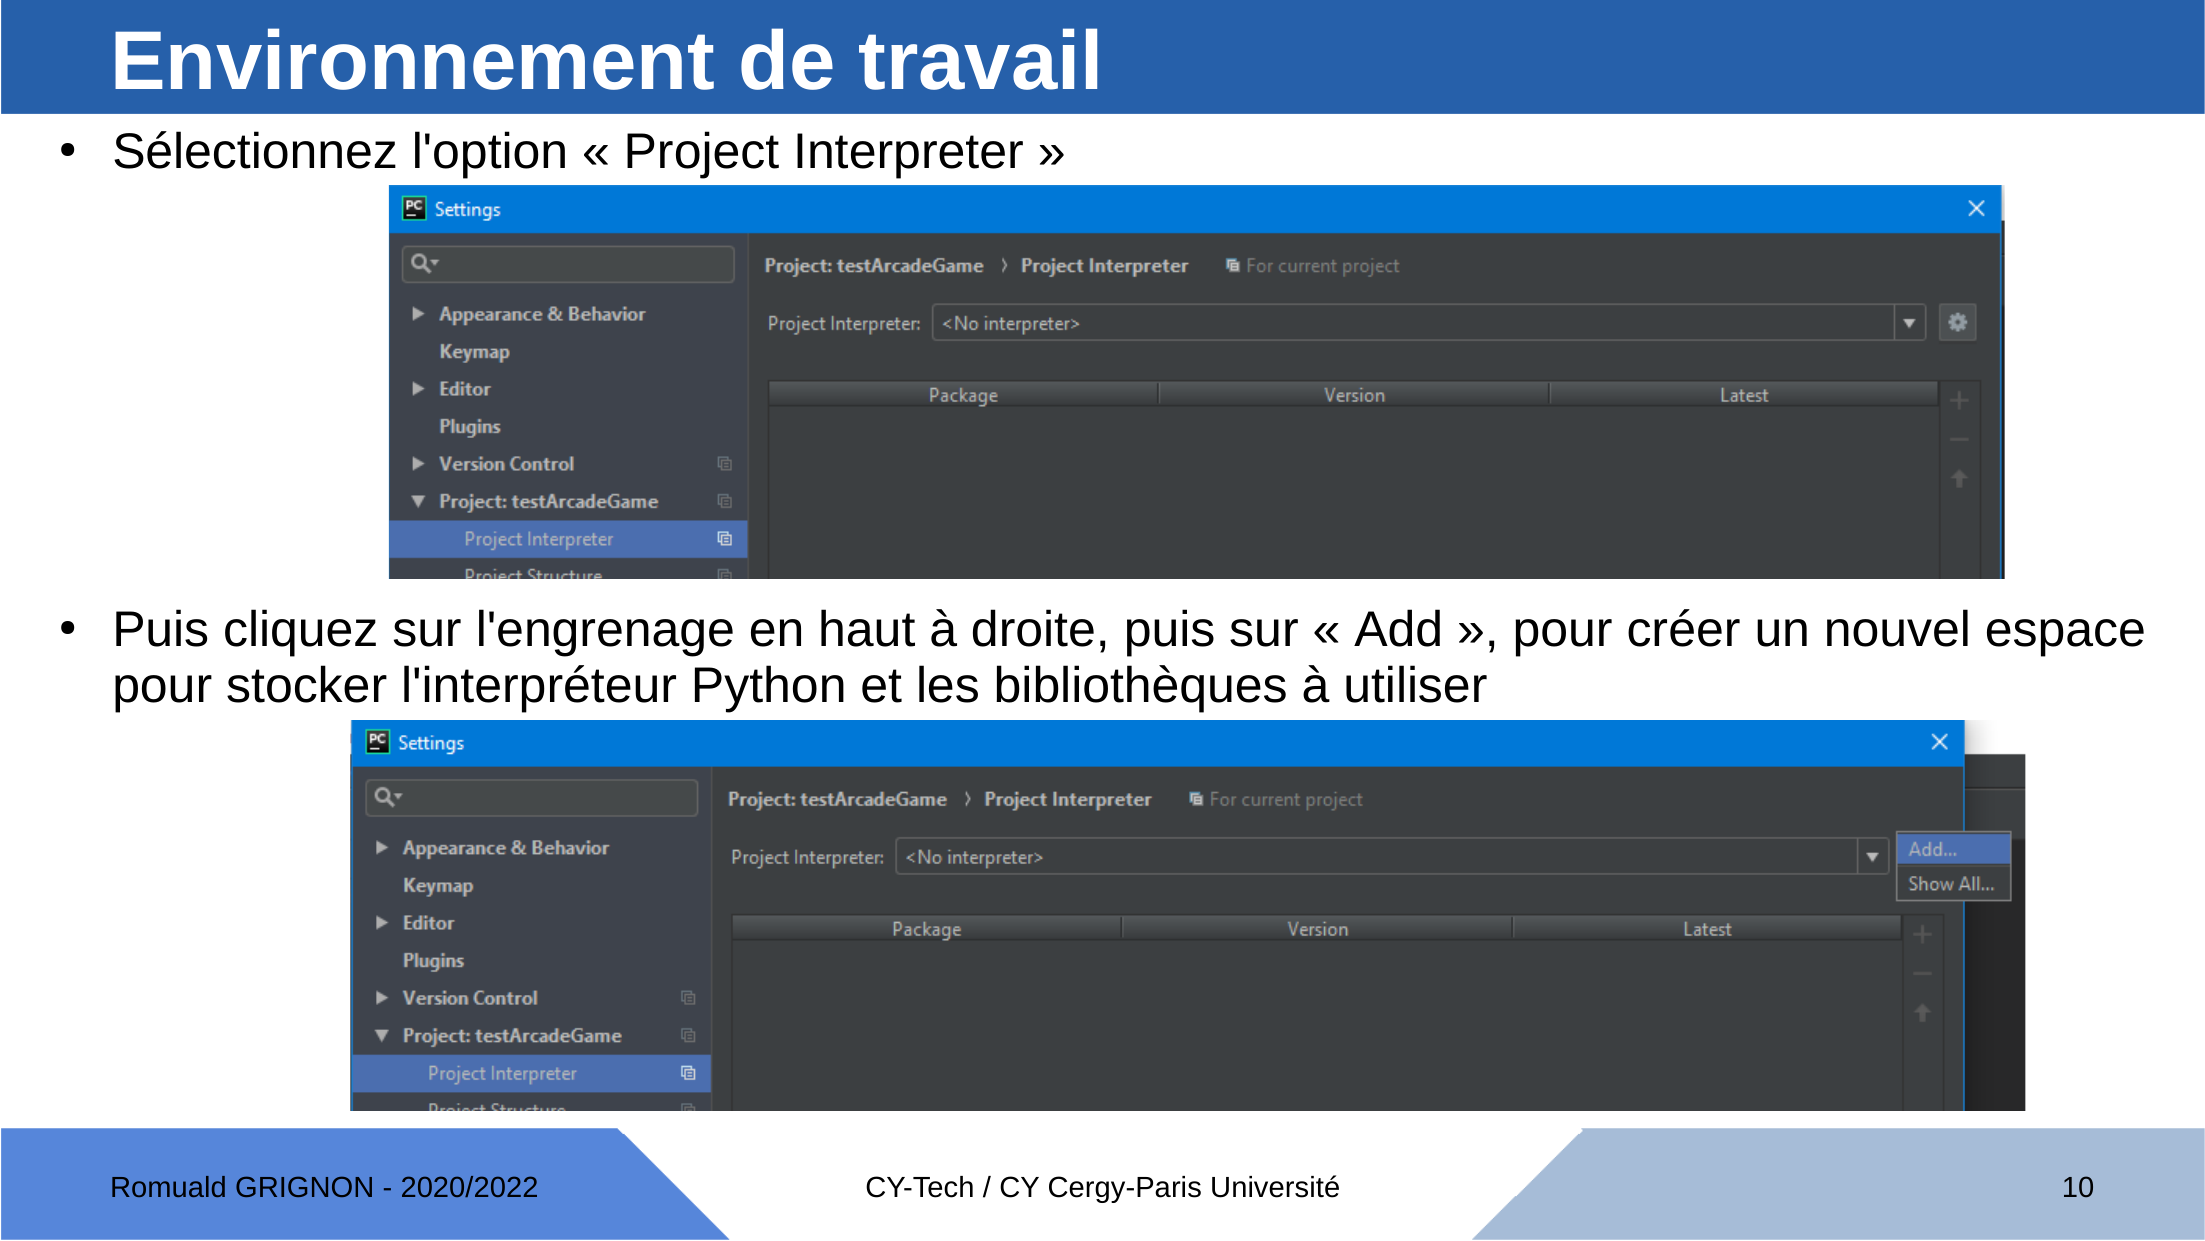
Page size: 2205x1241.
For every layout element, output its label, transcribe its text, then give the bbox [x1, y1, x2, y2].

title Environnement de travail [110, 49, 2095, 193]
list Sélectionnez l'option « Project Interpreter » Puis cliquez sur l'engrenage en haut à droite, puis sur « Add », pour créer un nouvel espace pour stocker l'interpréteur Python et les bibliothèques à utiliser [41, 193, 2191, 1063]
picture [0, 0, 2205, 1241]
